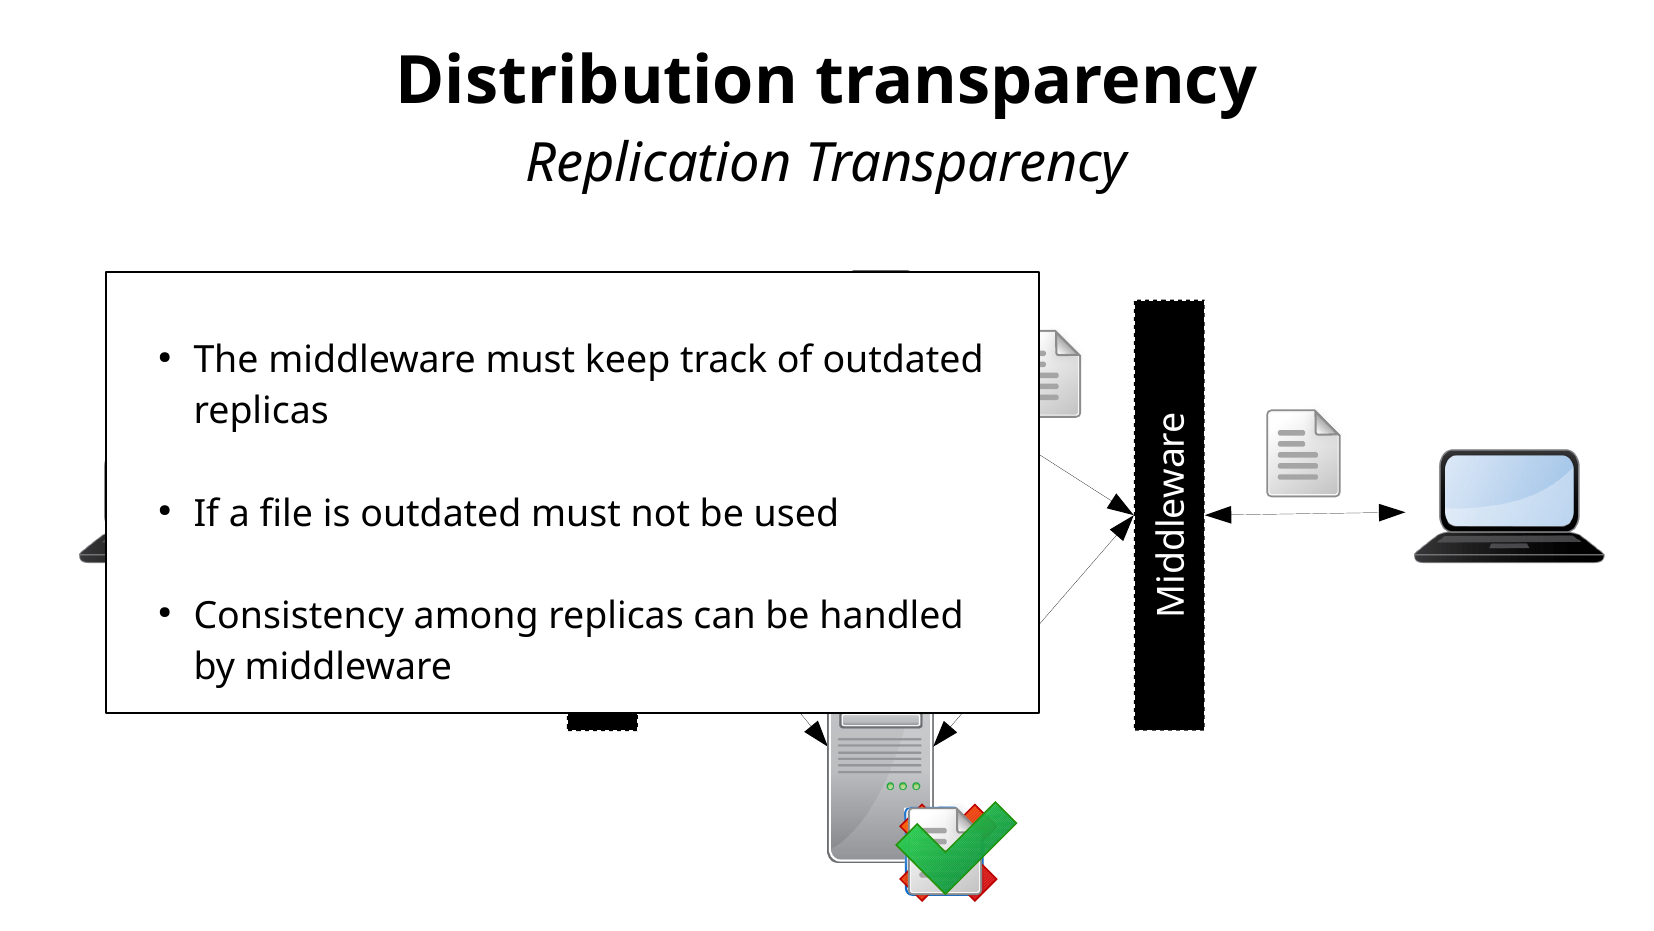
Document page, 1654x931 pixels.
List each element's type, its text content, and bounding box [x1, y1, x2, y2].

text_box [106, 271, 1039, 713]
text_box The middleware must keep track of outdated replicas If a file is outdated must not be used Consistency among replicas can be handled by middleware [143, 325, 1002, 659]
picture [1405, 441, 1613, 584]
picture [70, 441, 106, 584]
text_box Middleware [566, 713, 638, 732]
text_box Middleware [1133, 299, 1205, 731]
picture [1039, 318, 1099, 429]
title Distribution transparency Replication Transparency [82, 36, 1571, 193]
picture [827, 713, 1039, 931]
picture [1248, 397, 1359, 508]
